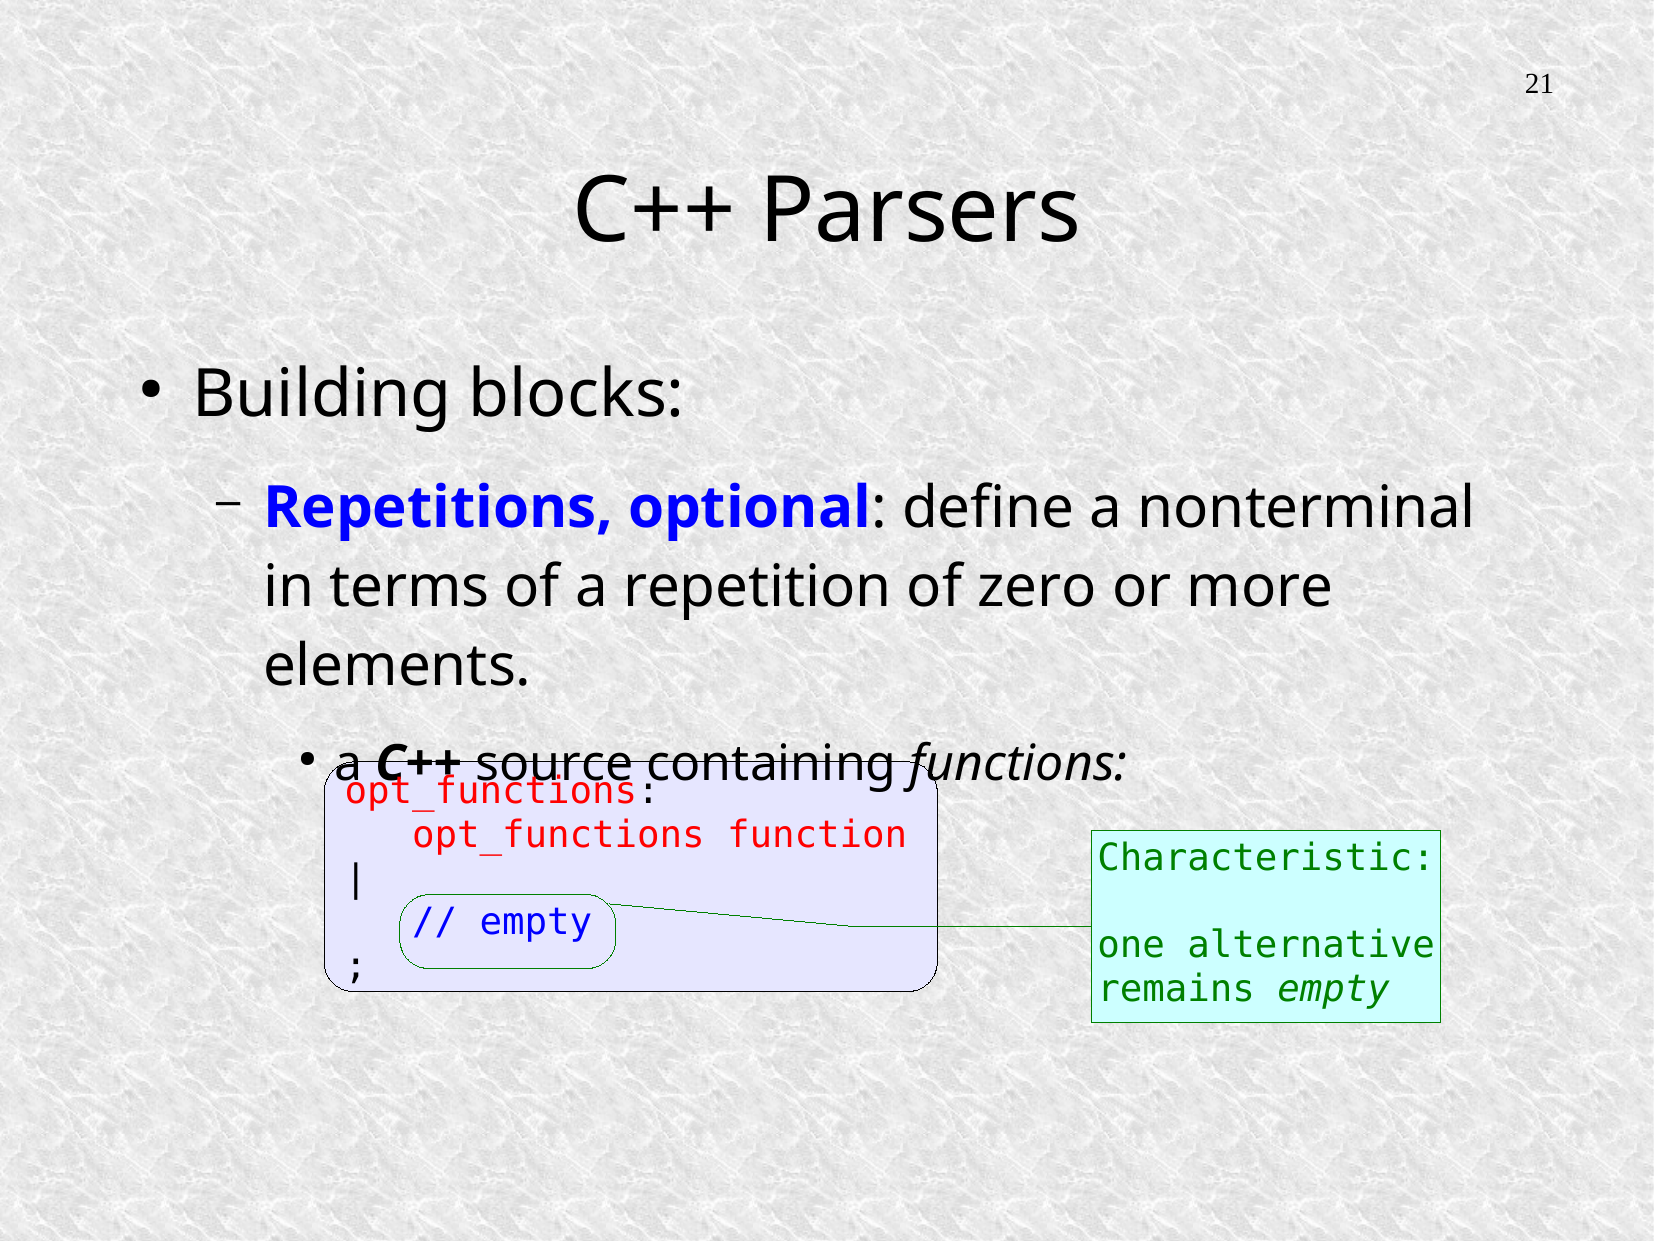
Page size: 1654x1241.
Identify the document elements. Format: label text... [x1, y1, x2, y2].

list Building blocks: Repetitions, optional: define a nonterminal in terms of a repetition of zero or more elements. a C++ source containing functions: [121, 344, 1534, 1127]
text_box Characteristic: one alternative remains empty [1091, 830, 1441, 1023]
title C++ Parsers [121, 102, 1534, 311]
text_box opt_functions: opt_functions function | // empty ; [344, 769, 914, 987]
picture [0, 0, 1654, 1241]
